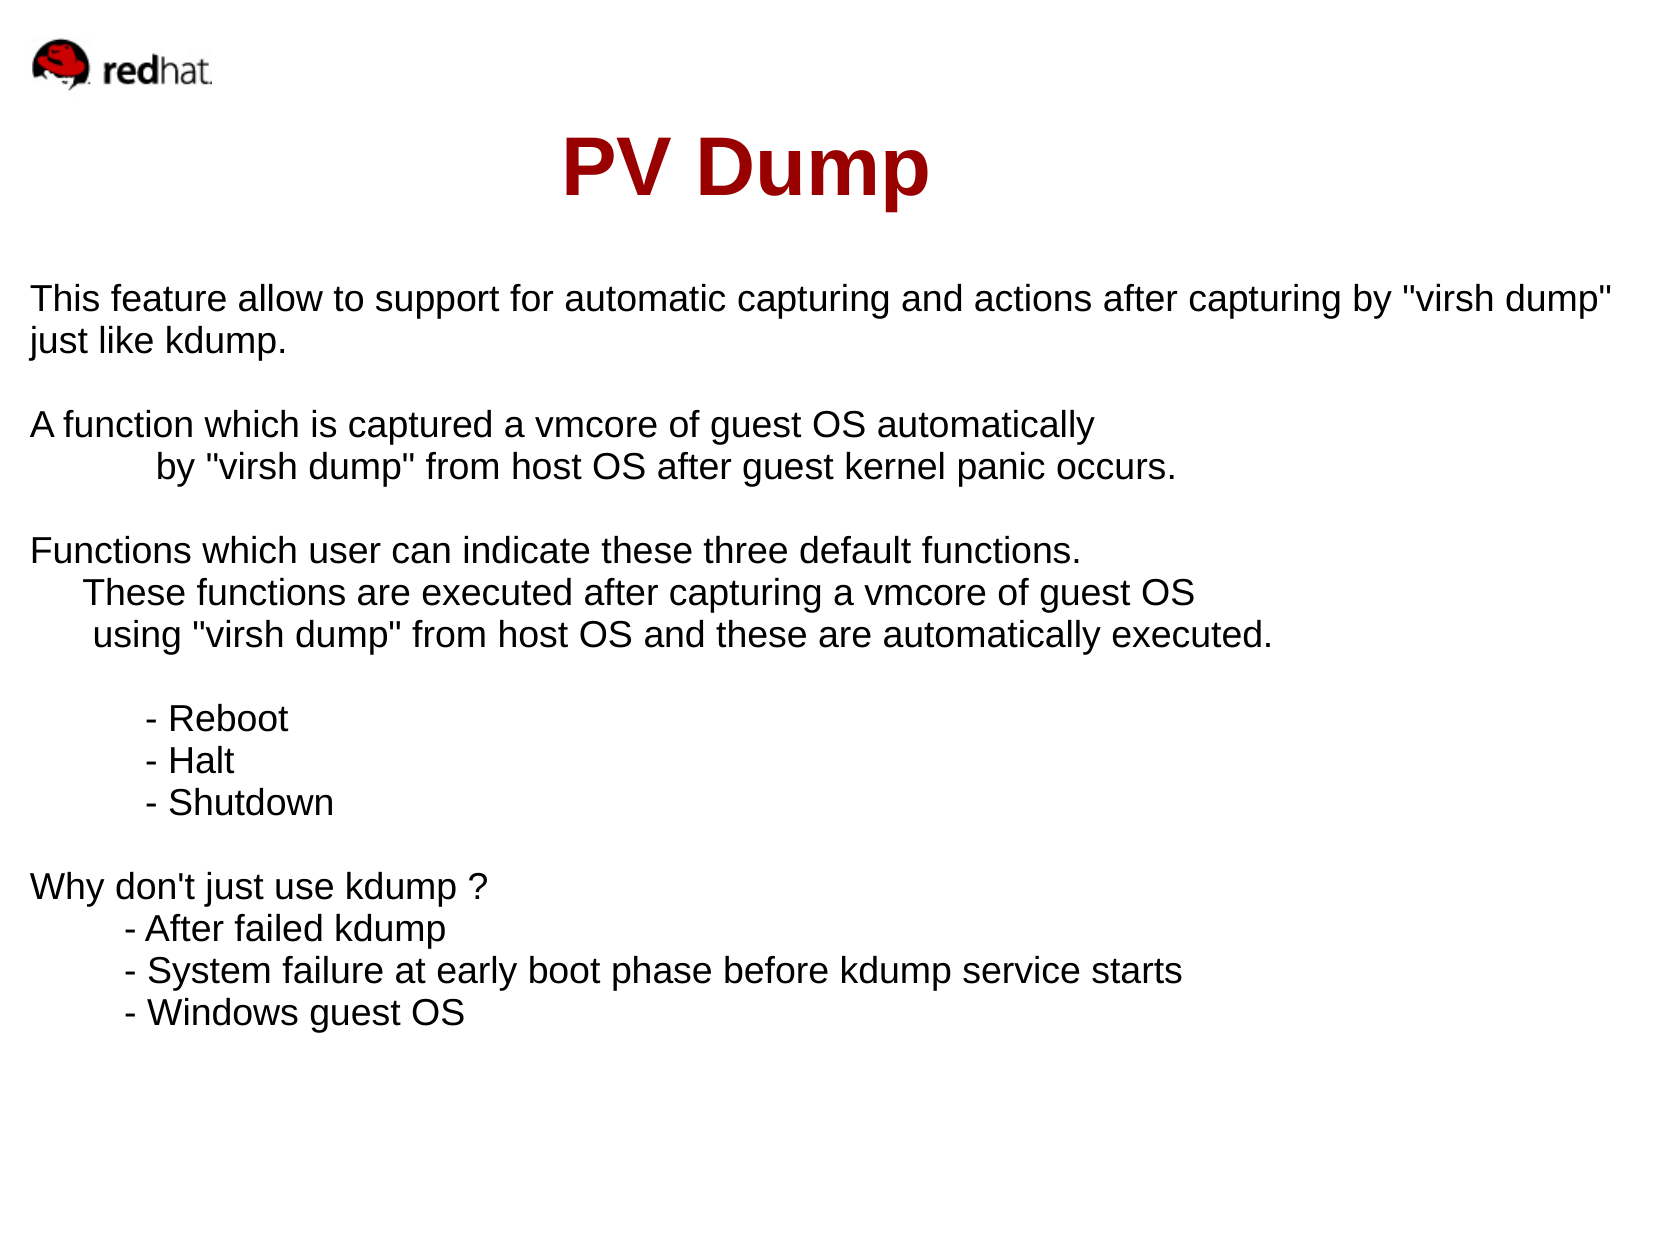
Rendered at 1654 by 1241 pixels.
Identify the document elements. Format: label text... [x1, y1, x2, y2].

text_box PV Dump [150, 112, 1313, 226]
picture [31, 37, 212, 98]
text_box This feature allow to support for automatic capturing and actions after capturing by "virsh dump" just like kdump. A function which is captured a vmcore of guest OS automatically by "virsh dump" from host OS after guest kernel panic occurs. Functions which user can indicate these three default functions. These functions are executed after capturing a vmcore of guest OS using "virsh dump" from host OS and these are automatically executed. - Reboot - Halt - Shutdown Why don't just use kdump ? - After failed kdump - System failure at early boot phase before kdump service starts - Windows guest OS [15, 270, 1654, 1125]
